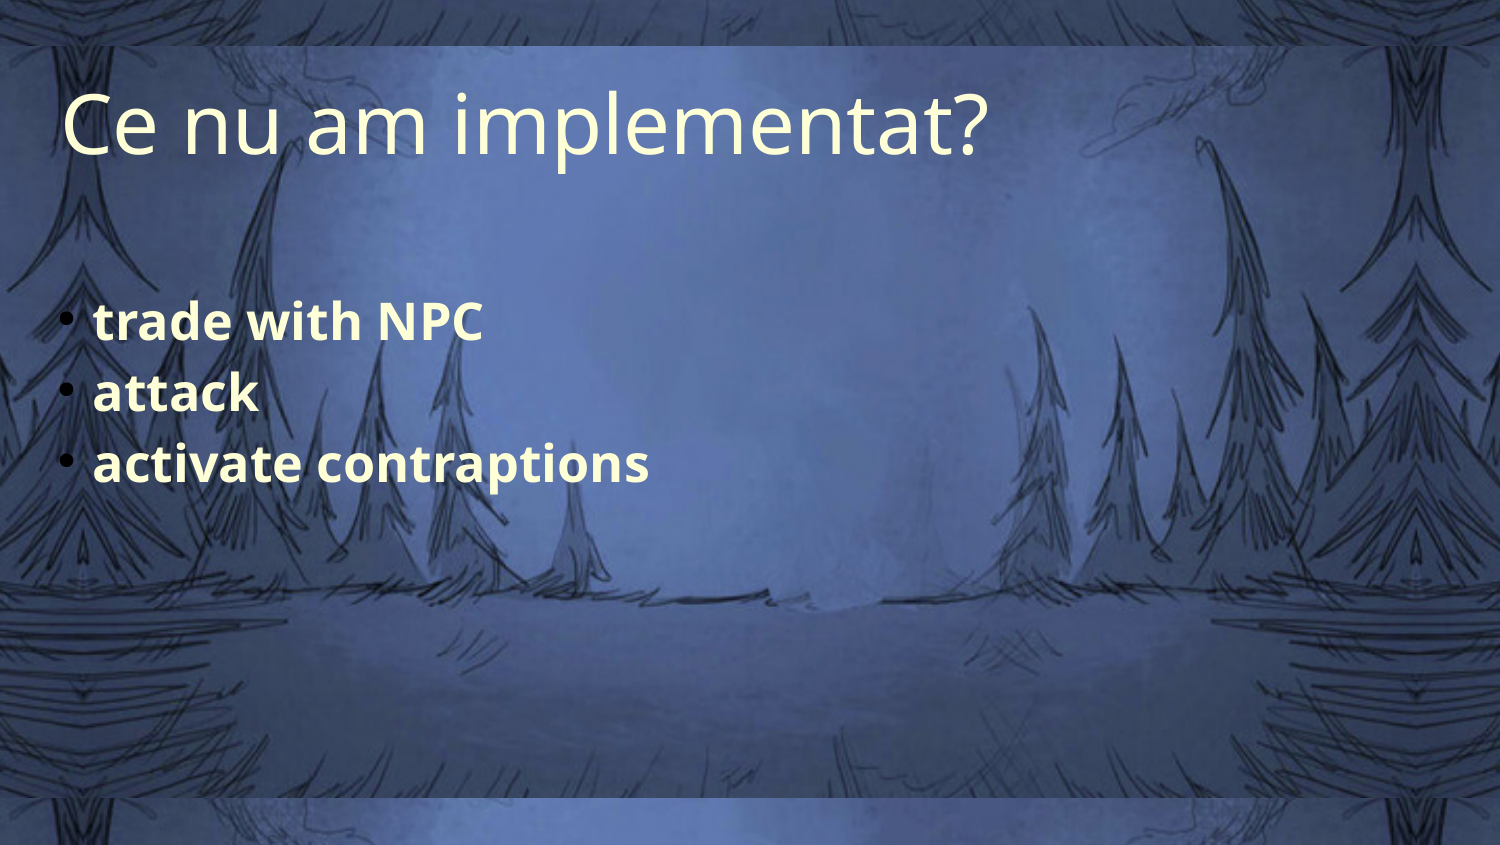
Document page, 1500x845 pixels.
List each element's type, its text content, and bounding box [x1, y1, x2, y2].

title Ce nu am implementat? [45, 56, 1443, 151]
subtitle trade with NPC attack activate contraptions [57, 285, 1456, 845]
picture [0, 0, 1500, 845]
